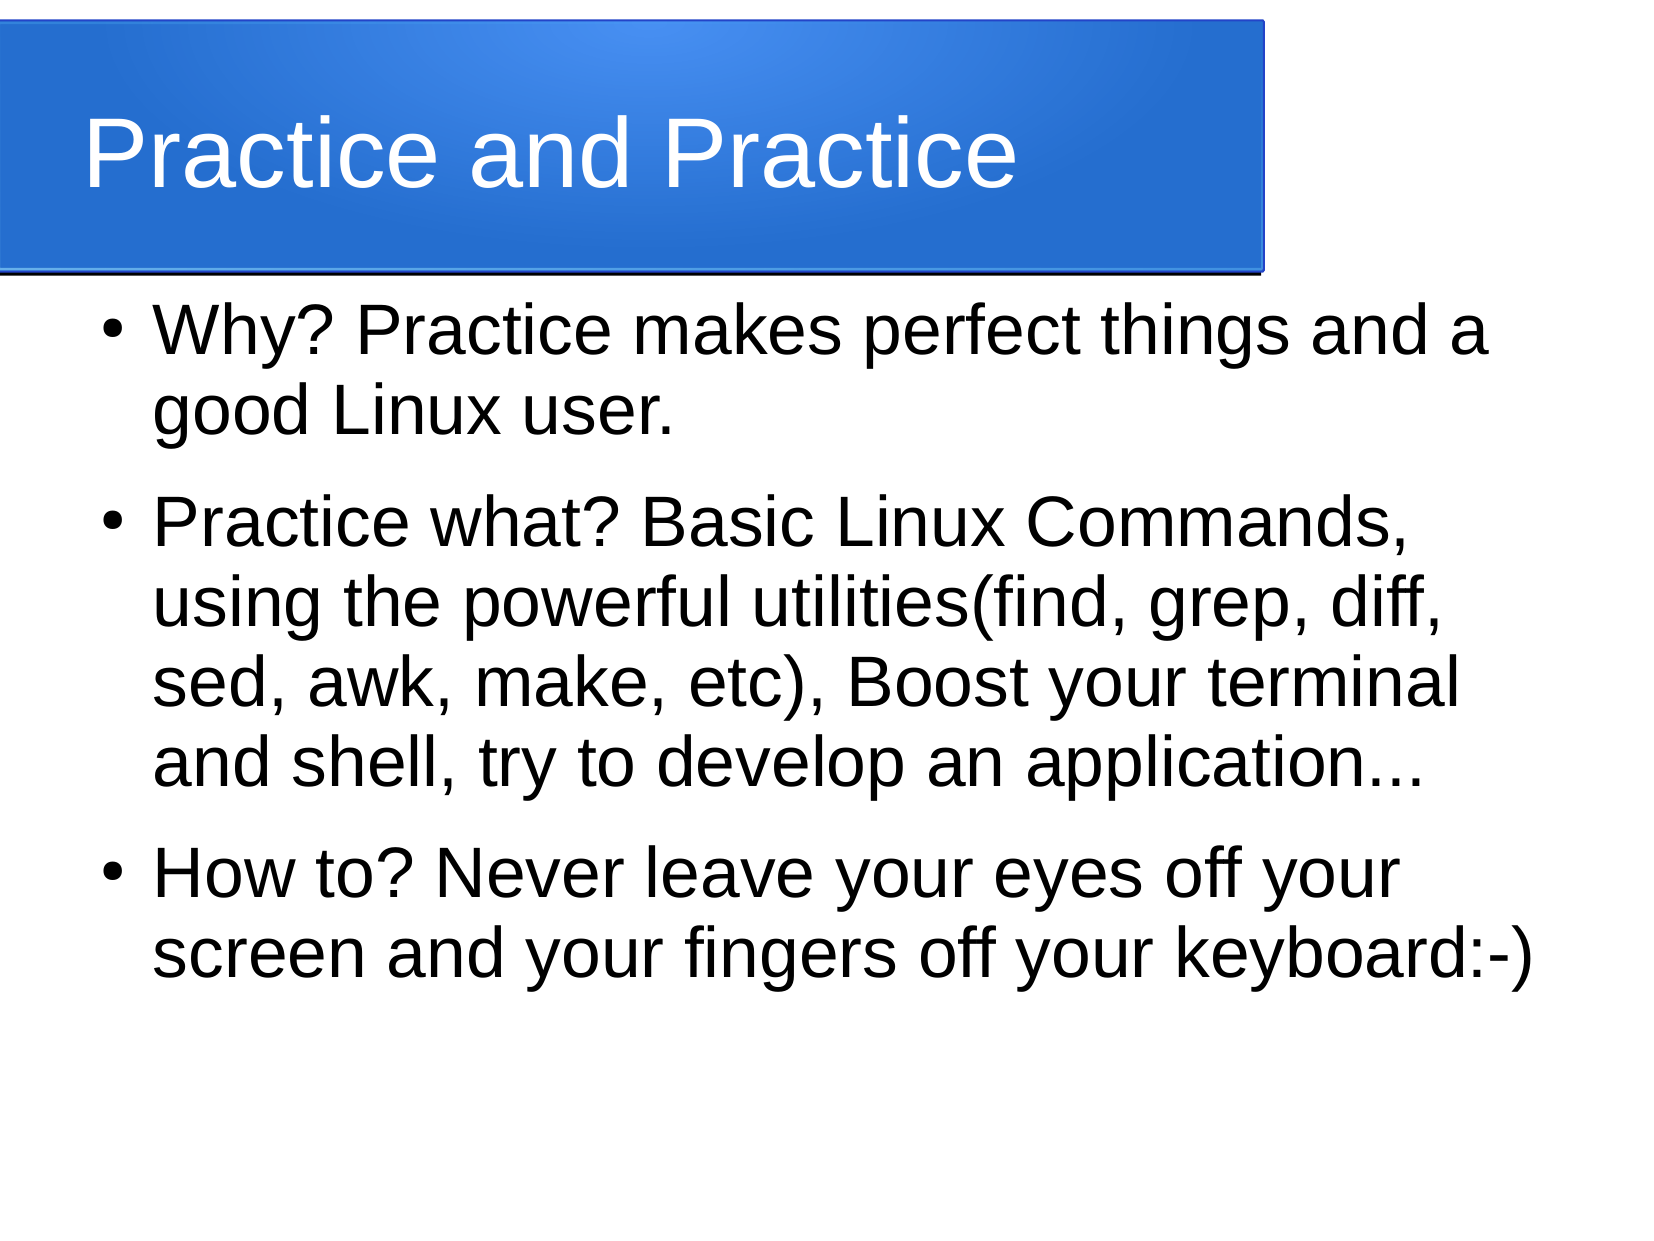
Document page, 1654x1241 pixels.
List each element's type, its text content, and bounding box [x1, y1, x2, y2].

list Why? Practice makes perfect things and a good Linux user. Practice what? Basic Linux Commands, using the powerful utilities(find, grep, diff, sed, awk, make, etc), Boost your terminal and shell, try to develop an application... How to? Never leave your eyes off your screen and your fingers off your keyboard:-) [82, 290, 1538, 1010]
title Practice and Practice [82, 49, 1250, 257]
